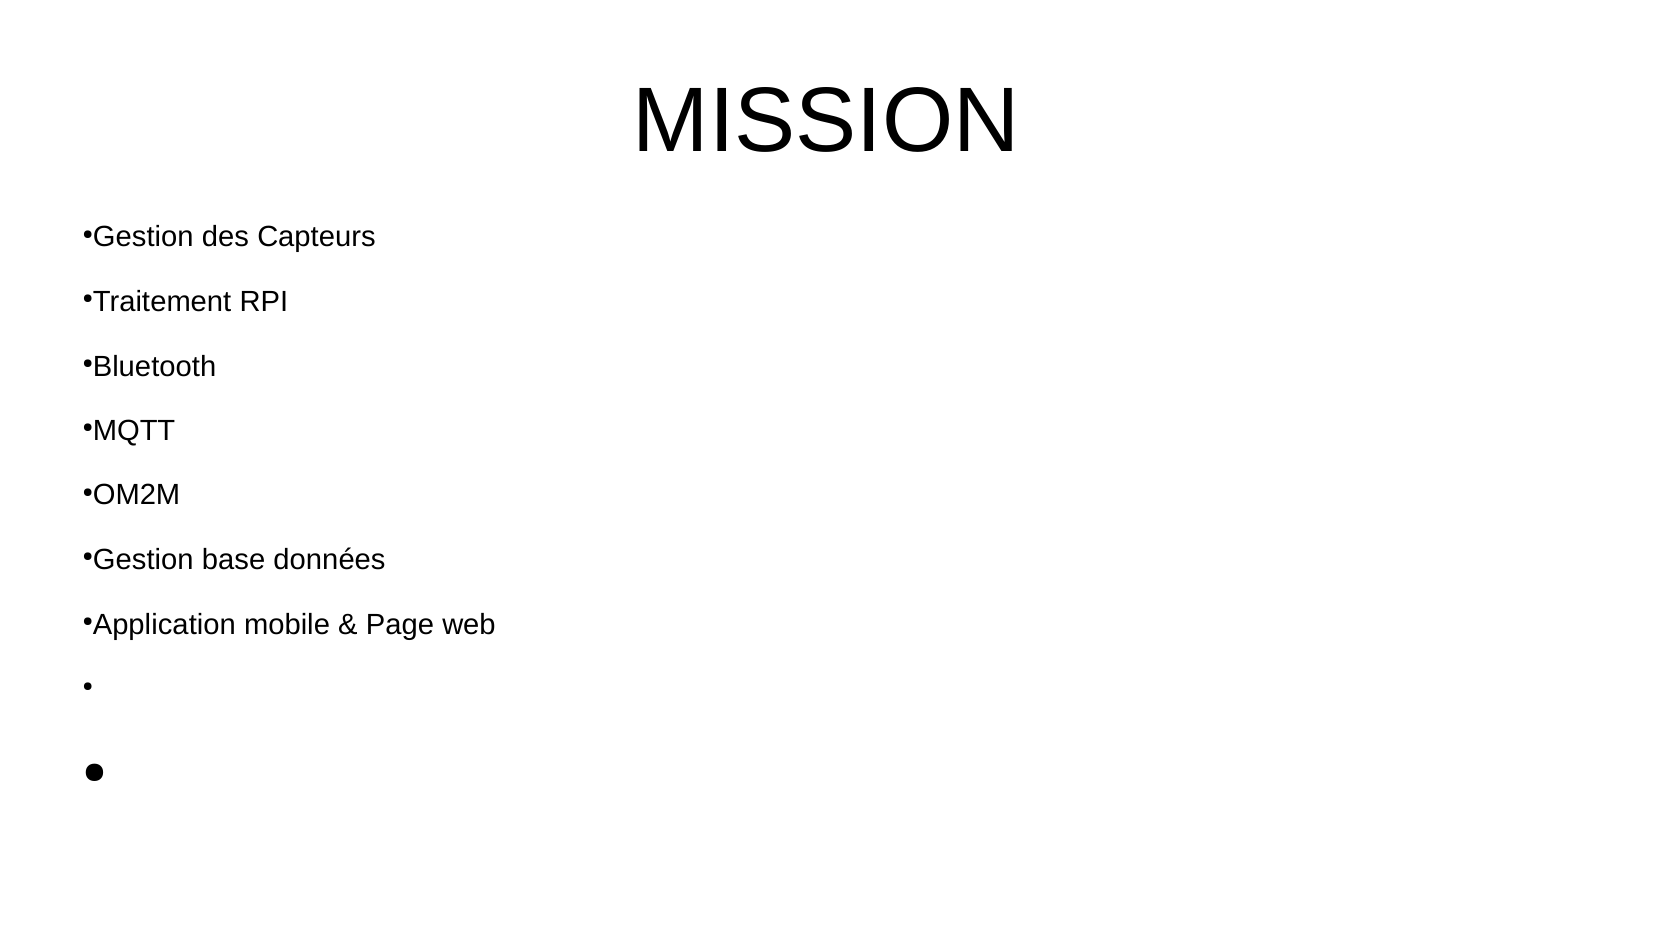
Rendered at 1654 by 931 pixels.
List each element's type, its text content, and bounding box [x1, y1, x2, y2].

title MISSION [82, 37, 1571, 193]
list Gestion des Capteurs Traitement RPI Bluetooth MQTT OM2M Gestion base données Application mobile & Page web [82, 217, 1571, 758]
